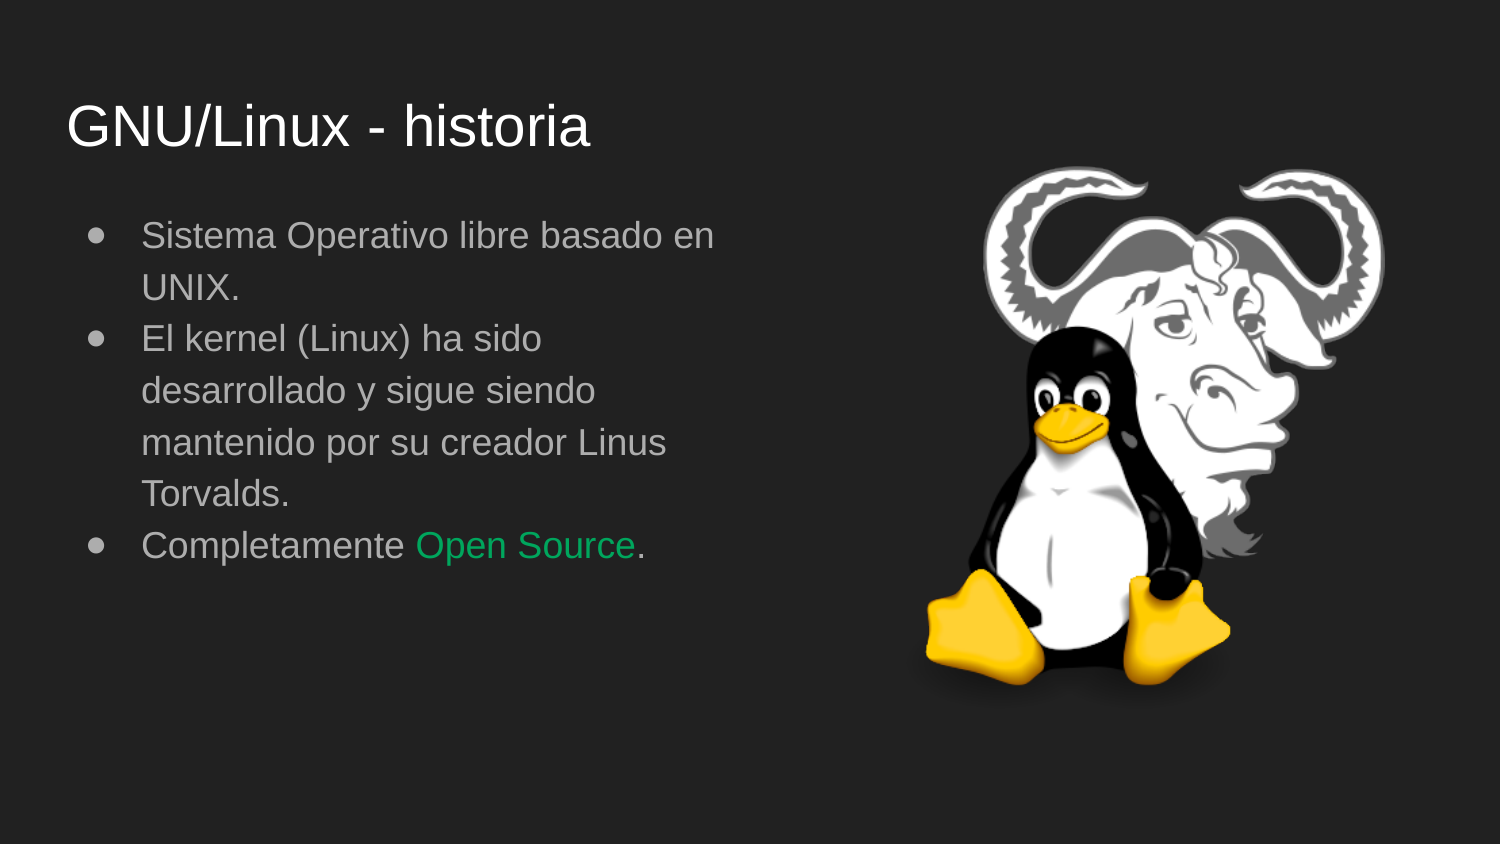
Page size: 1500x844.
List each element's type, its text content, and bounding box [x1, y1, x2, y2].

picture [906, 166, 1385, 710]
list Sistema Operativo libre basado en UNIX. El kernel (Linux) ha sido desarrollado y sigue siendo mantenido por su creador Linus Torvalds. Completamente Open Source. [51, 189, 750, 750]
title GNU/Linux - historia [51, 72, 1449, 167]
